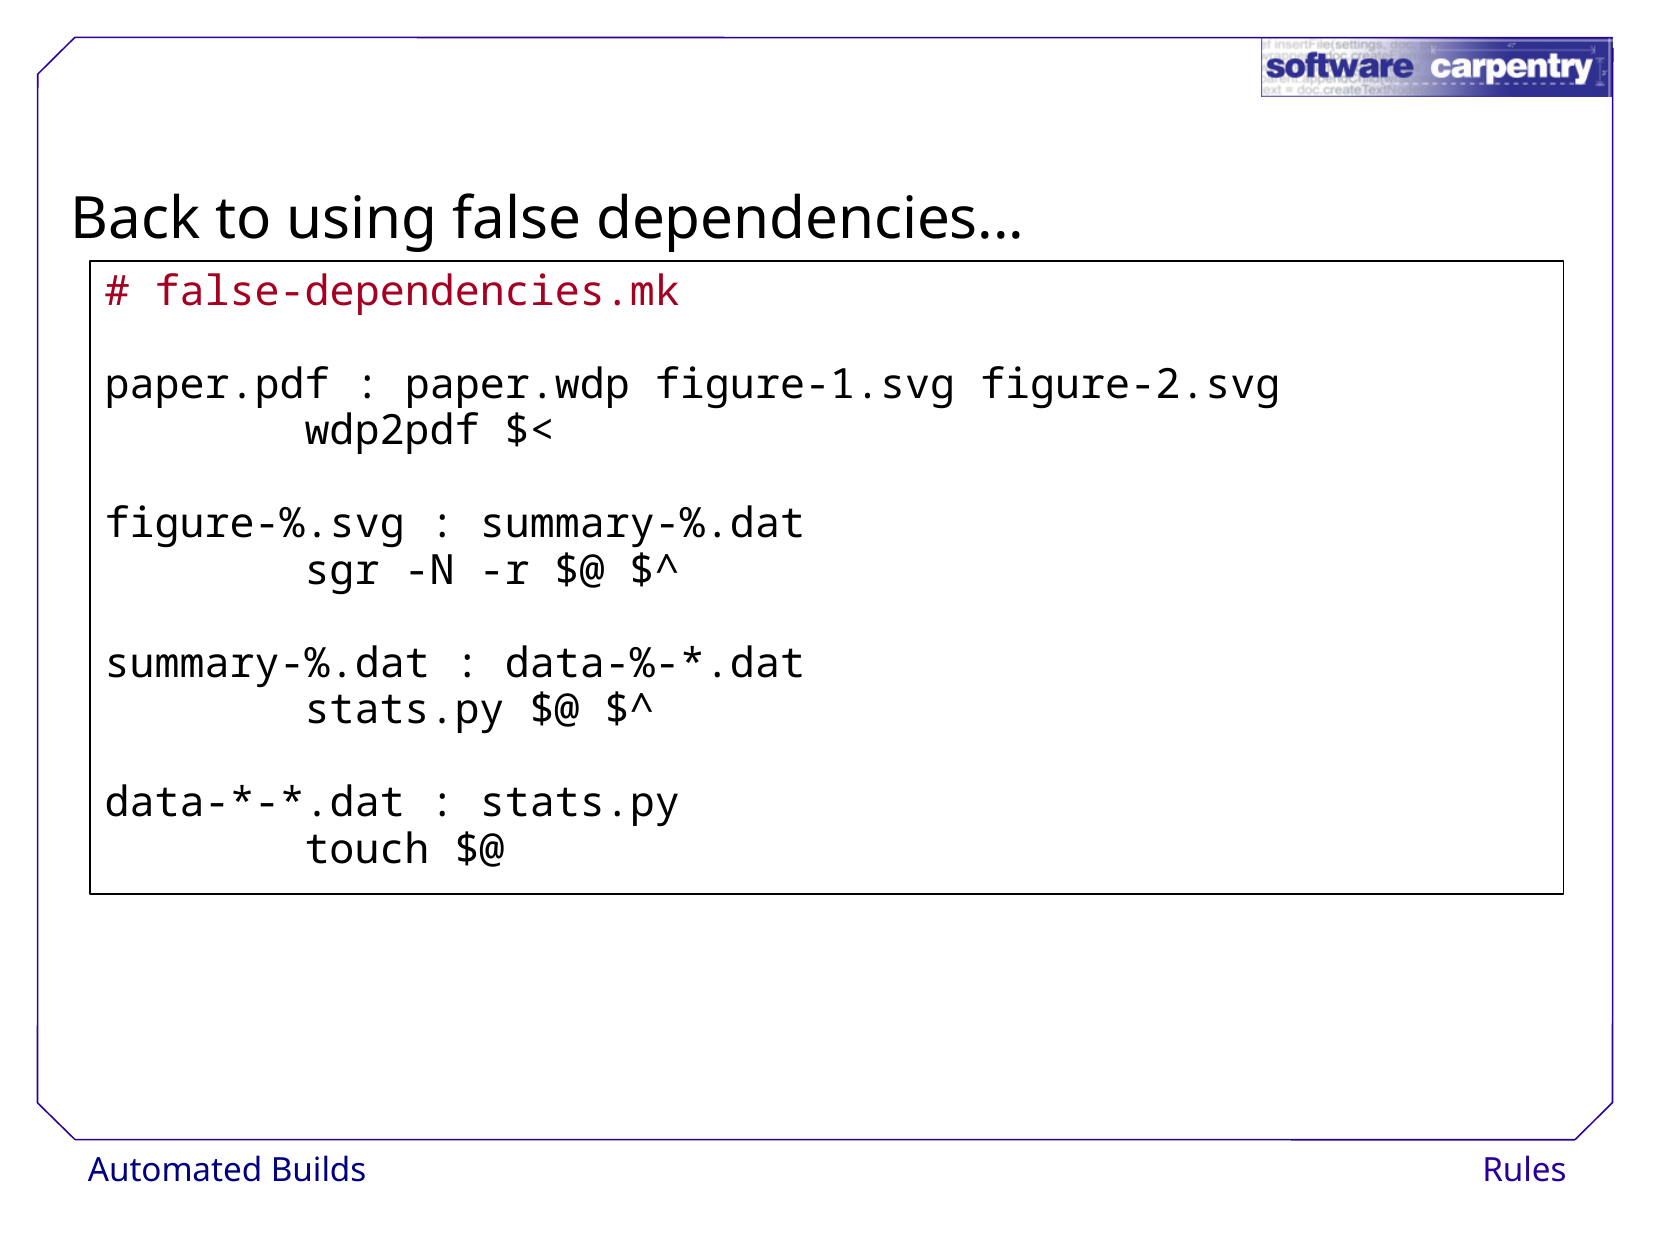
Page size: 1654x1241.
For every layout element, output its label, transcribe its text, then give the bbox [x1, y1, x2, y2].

picture [1261, 39, 1613, 97]
text_box Back to using false dependencies... [56, 138, 1190, 259]
text_box # false-dependencies.mk paper.pdf : paper.wdp figure-1.svg figure-2.svg wdp2pdf $< figure-%.svg : summary-%.dat sgr -N -r $@ $^ summary-%.dat : data-%-*.dat stats.py $@ $^ data-*-*.dat : stats.py touch $@ [89, 260, 1564, 895]
